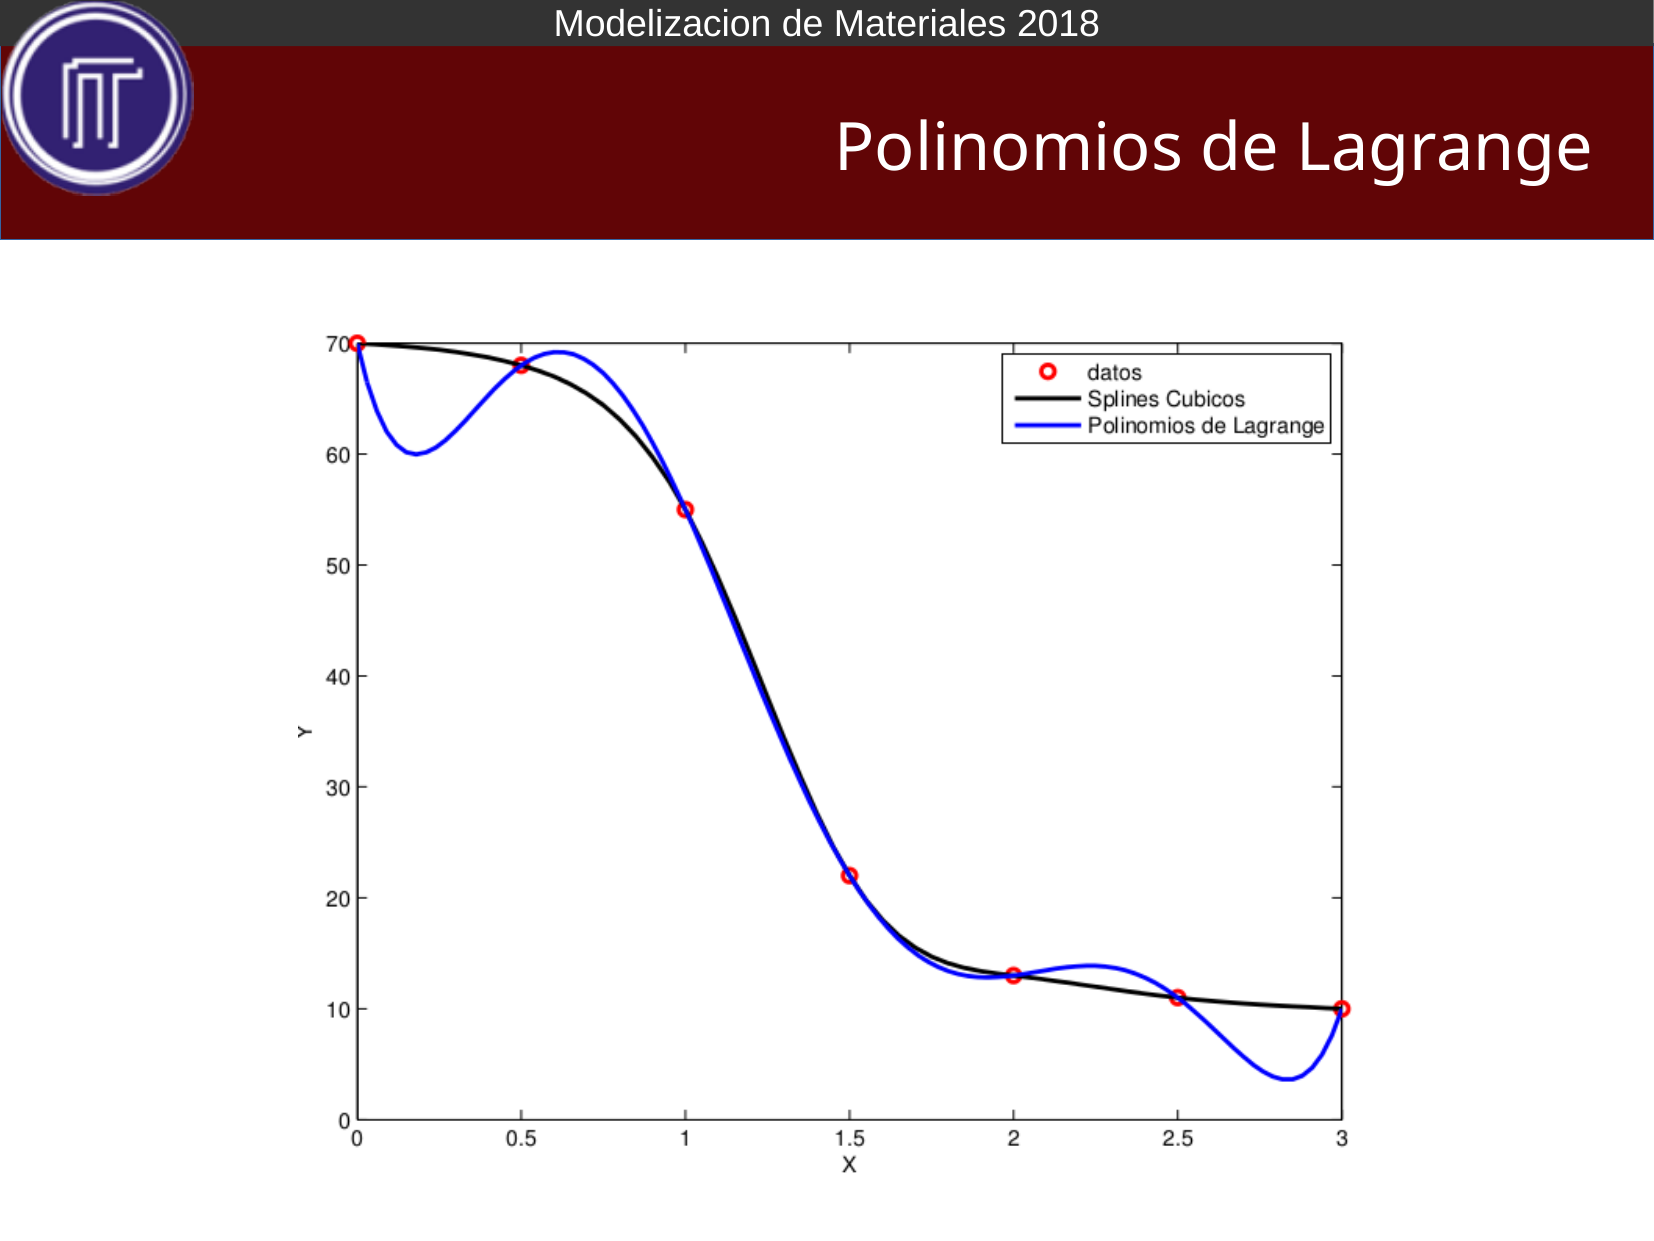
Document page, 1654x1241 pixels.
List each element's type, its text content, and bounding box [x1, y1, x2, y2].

picture [298, 316, 1363, 1196]
title Polinomios de Lagrange [41, 70, 1654, 218]
picture [0, 0, 194, 196]
